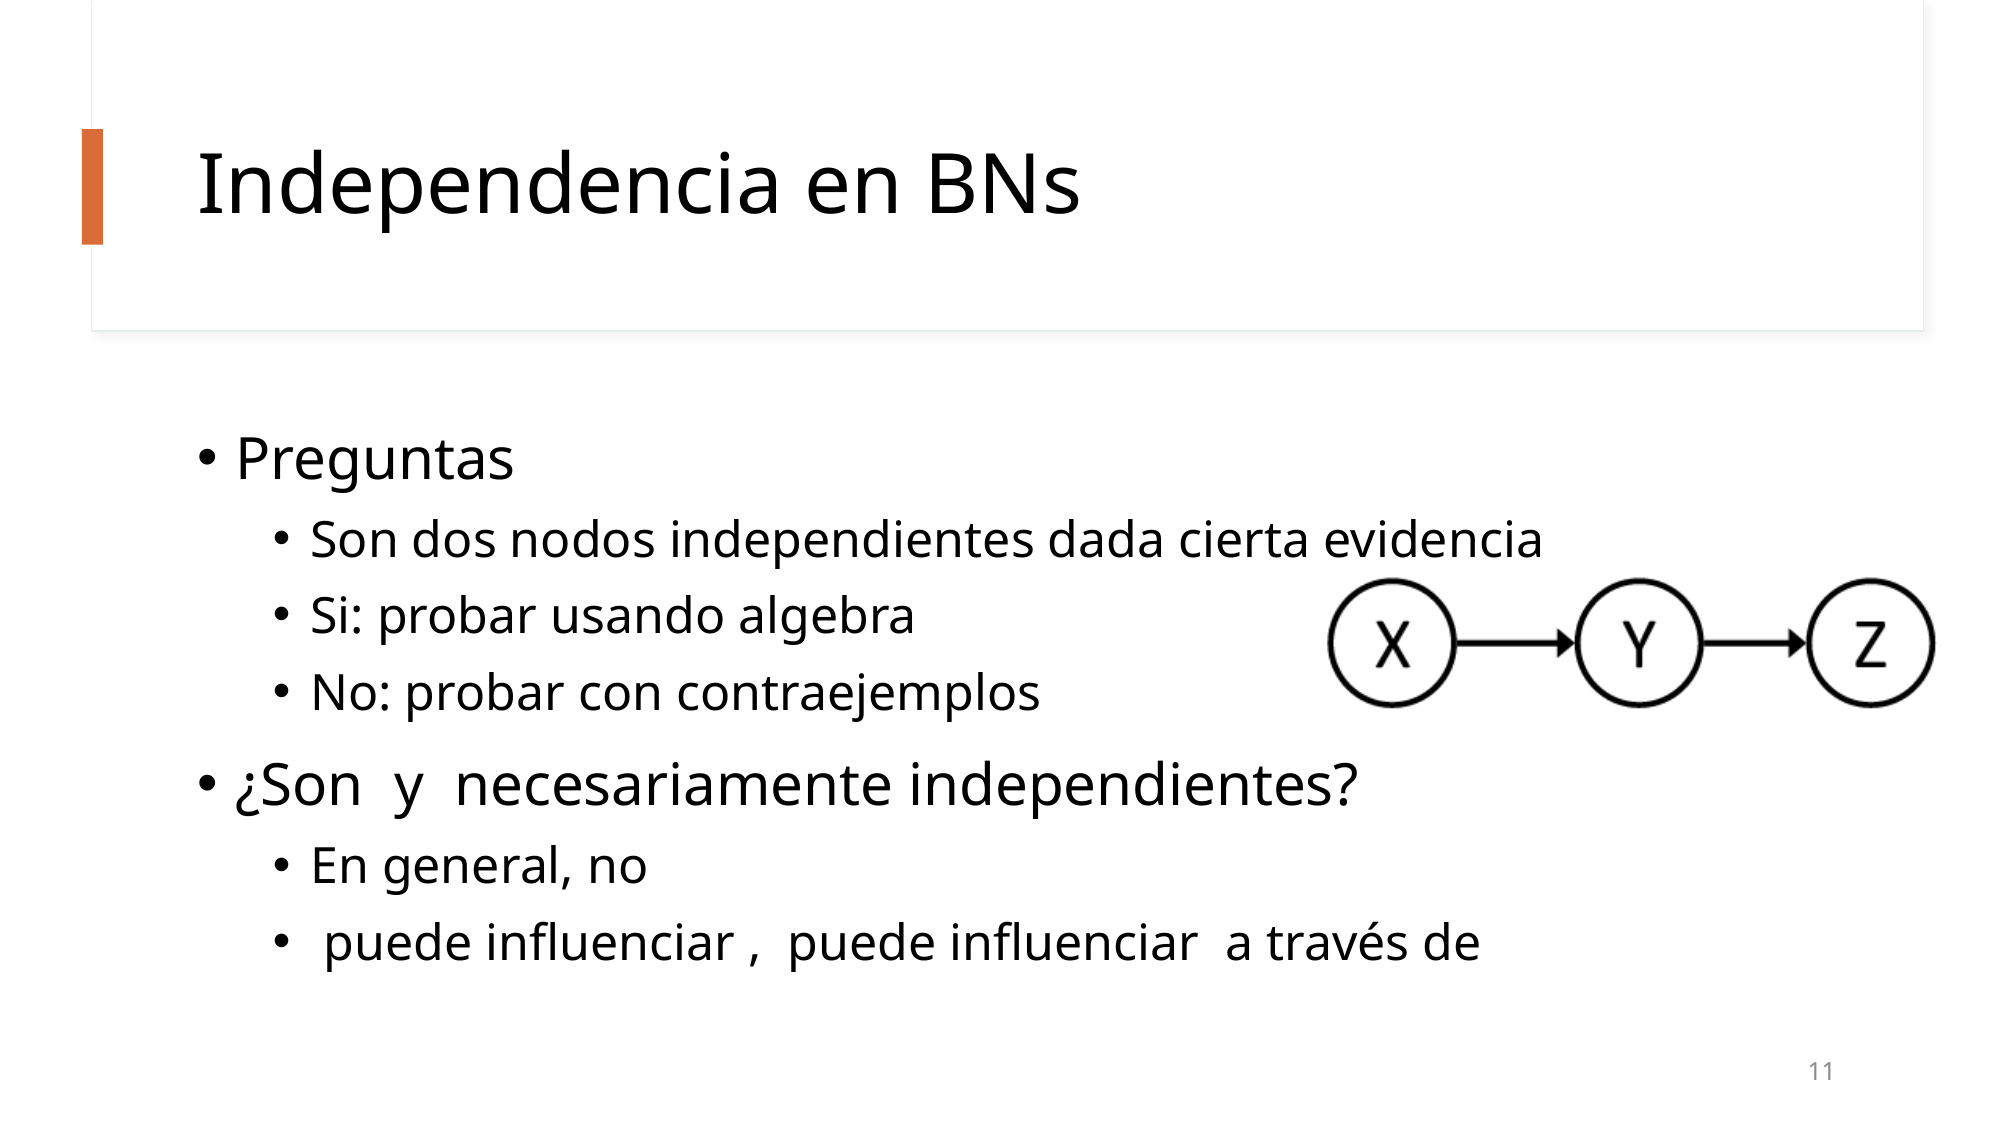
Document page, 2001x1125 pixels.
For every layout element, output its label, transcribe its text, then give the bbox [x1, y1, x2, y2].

title Independencia en BNs [183, 90, 1851, 284]
picture [1304, 562, 1948, 732]
list Preguntas Son dos nodos independientes dada cierta evidencia Si: probar usando algebra No: probar con contraejemplos ¿Son y necesariamente independientes? En general, no puede influenciar , puede influenciar a través de [183, 406, 1851, 1013]
